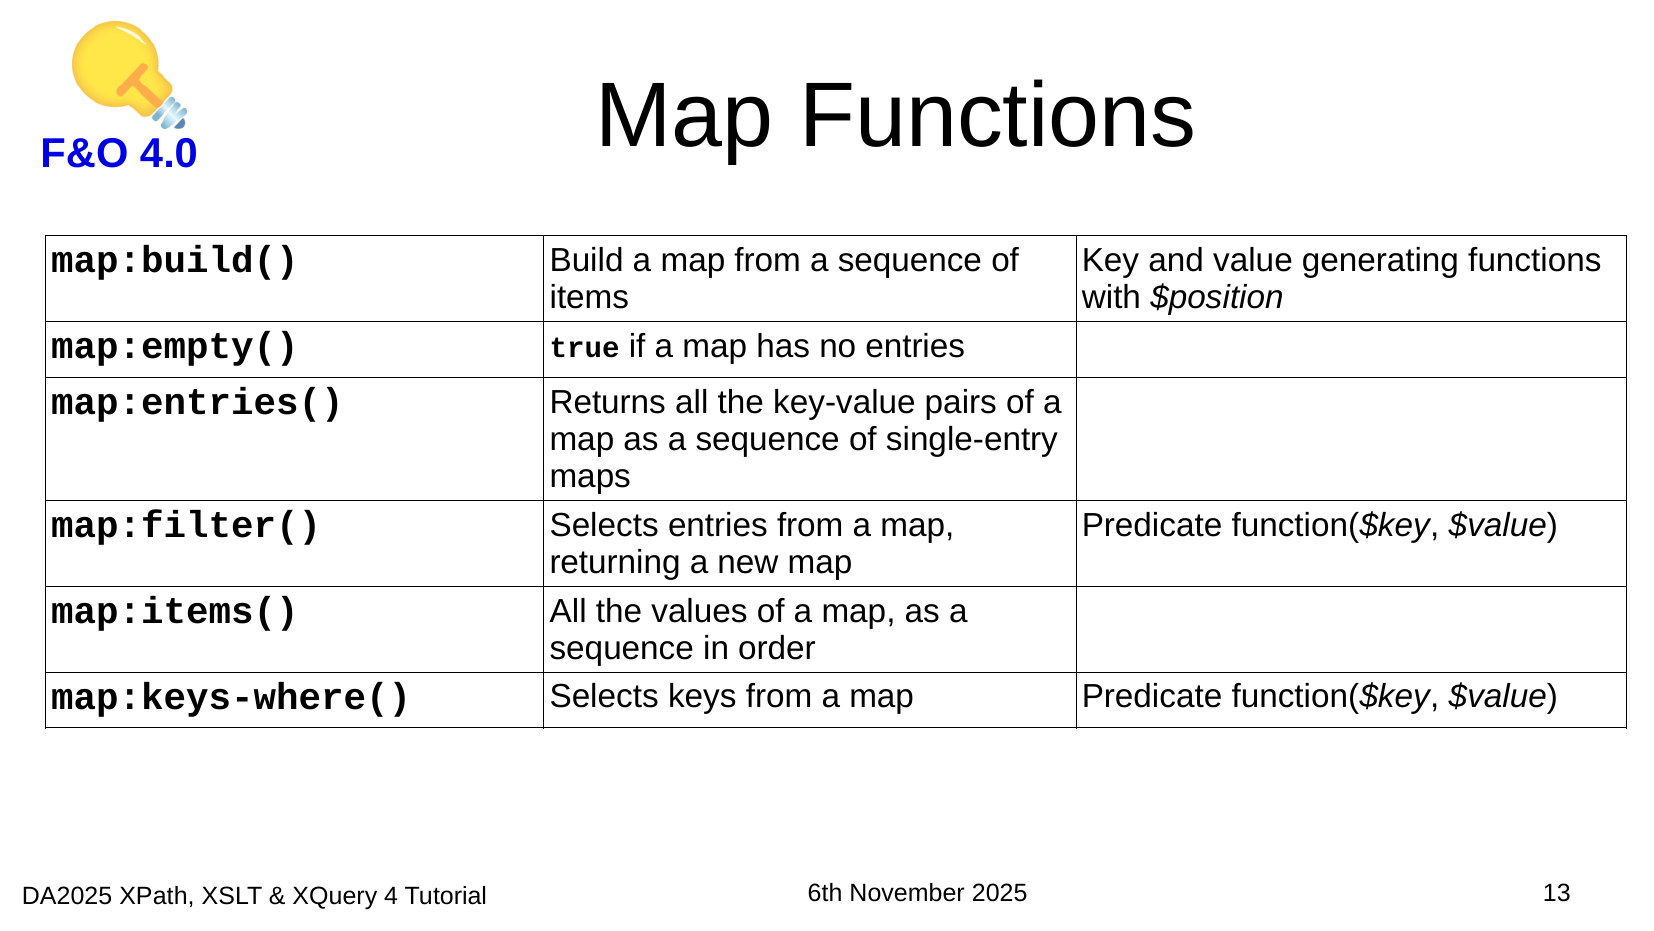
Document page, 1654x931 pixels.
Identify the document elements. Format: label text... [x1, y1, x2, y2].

table_cell All the values of a map, as a sequence in order [544, 587, 1076, 672]
table_cell true if a map has no entries [544, 322, 1076, 377]
table_cell map:entries() [46, 378, 543, 500]
table_cell [1077, 587, 1626, 672]
table_cell Returns all the key-value pairs of a map as a sequence of single-entry maps [544, 378, 1076, 500]
table_header Key and value generating functions with $position [1077, 236, 1626, 321]
table_cell Selects keys from a map [544, 673, 1076, 727]
table_cell map:items() [46, 587, 543, 672]
table_cell map:keys-where() [46, 673, 543, 727]
table_header Build a map from a sequence of items [544, 236, 1076, 321]
title Map Functions [222, 37, 1571, 193]
table_cell map:empty() [46, 322, 543, 377]
table_cell map:filter() [46, 501, 543, 586]
picture [72, 21, 187, 129]
table_cell [1077, 322, 1626, 377]
table_cell Predicate function($key, $value) [1077, 501, 1626, 586]
table_cell [1077, 378, 1626, 500]
table_header map:build() [46, 236, 543, 321]
table_cell Predicate function($key, $value) [1077, 673, 1626, 727]
table_cell Selects entries from a map, returning a new map [544, 501, 1076, 586]
